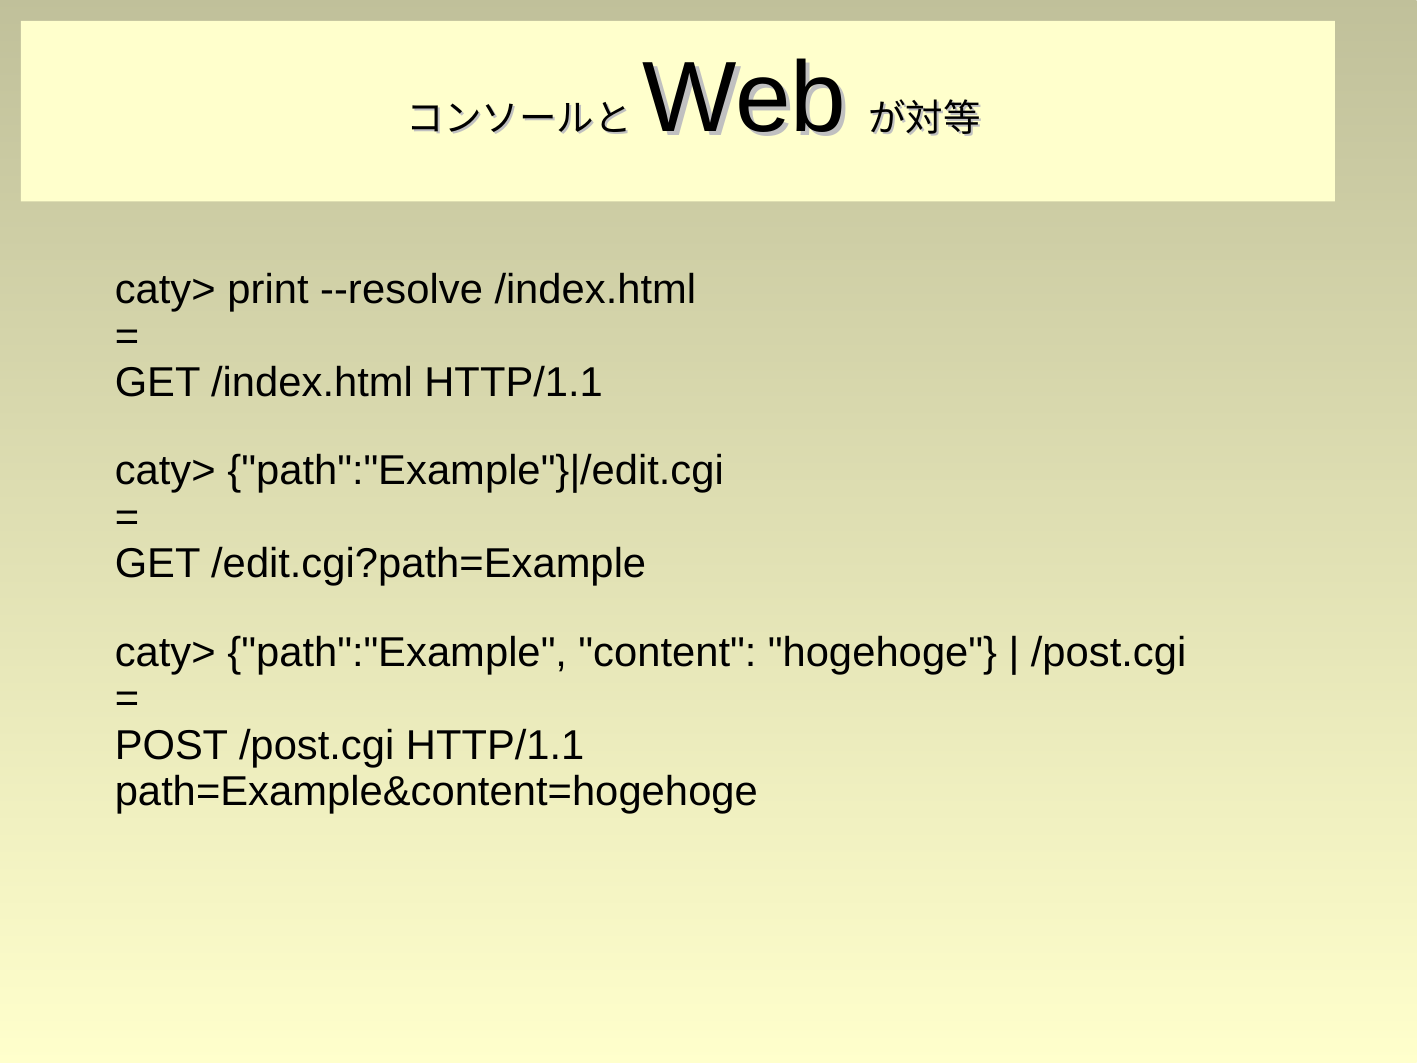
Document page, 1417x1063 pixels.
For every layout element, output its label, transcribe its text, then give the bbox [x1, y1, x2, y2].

text_box コンソールとWebが対等 [22, 33, 1365, 180]
text_box caty> print --resolve /index.html = GET /index.html HTTP/1.1 caty> {"path":"Example"}|/edit.cgi = GET /edit.cgi?path=Example caty> {"path":"Example", "content": "hogehoge"} | /post.cgi = POST /post.cgi HTTP/1.1 path=Example&content=hogehoge [99, 258, 1311, 1061]
text_box [20, 20, 1335, 202]
